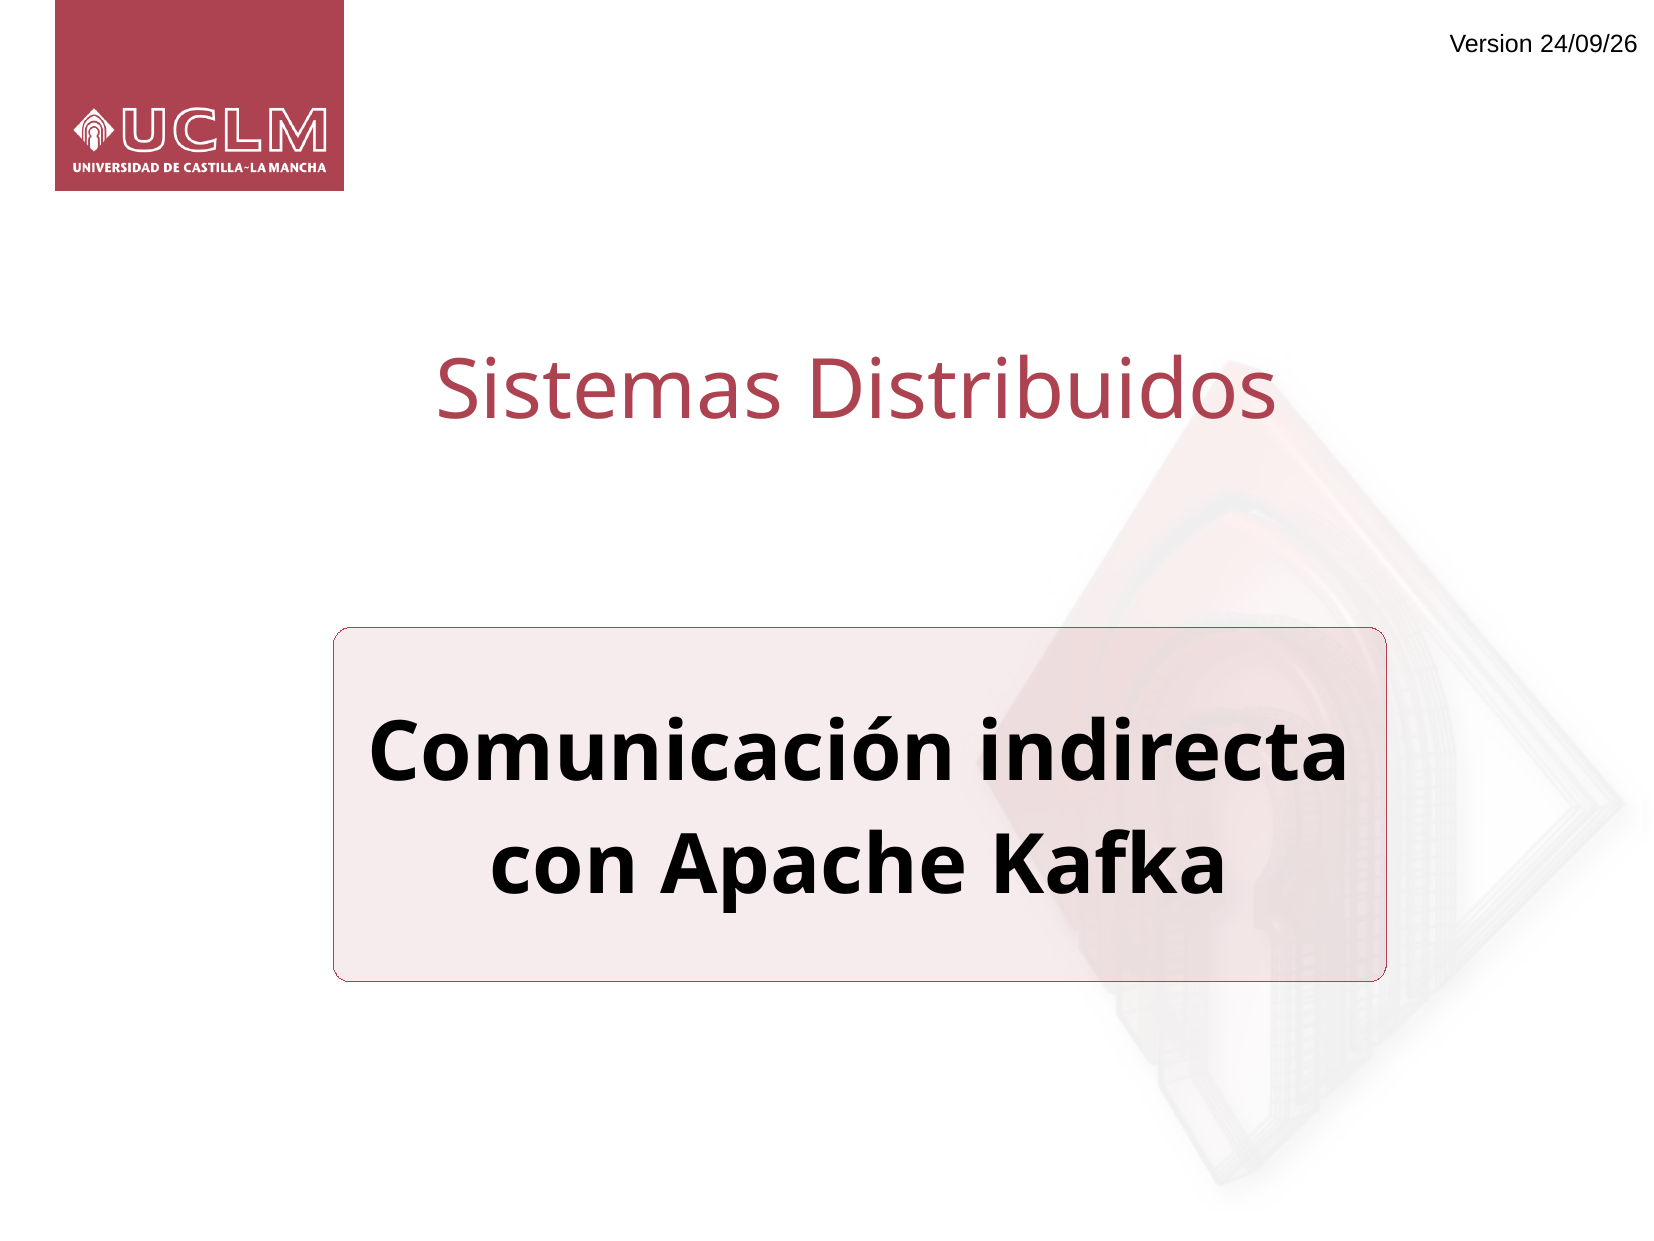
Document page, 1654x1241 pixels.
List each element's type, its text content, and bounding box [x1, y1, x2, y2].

title Comunicación indirecta con Apache Kafka [333, 627, 1387, 982]
picture [55, 0, 344, 191]
